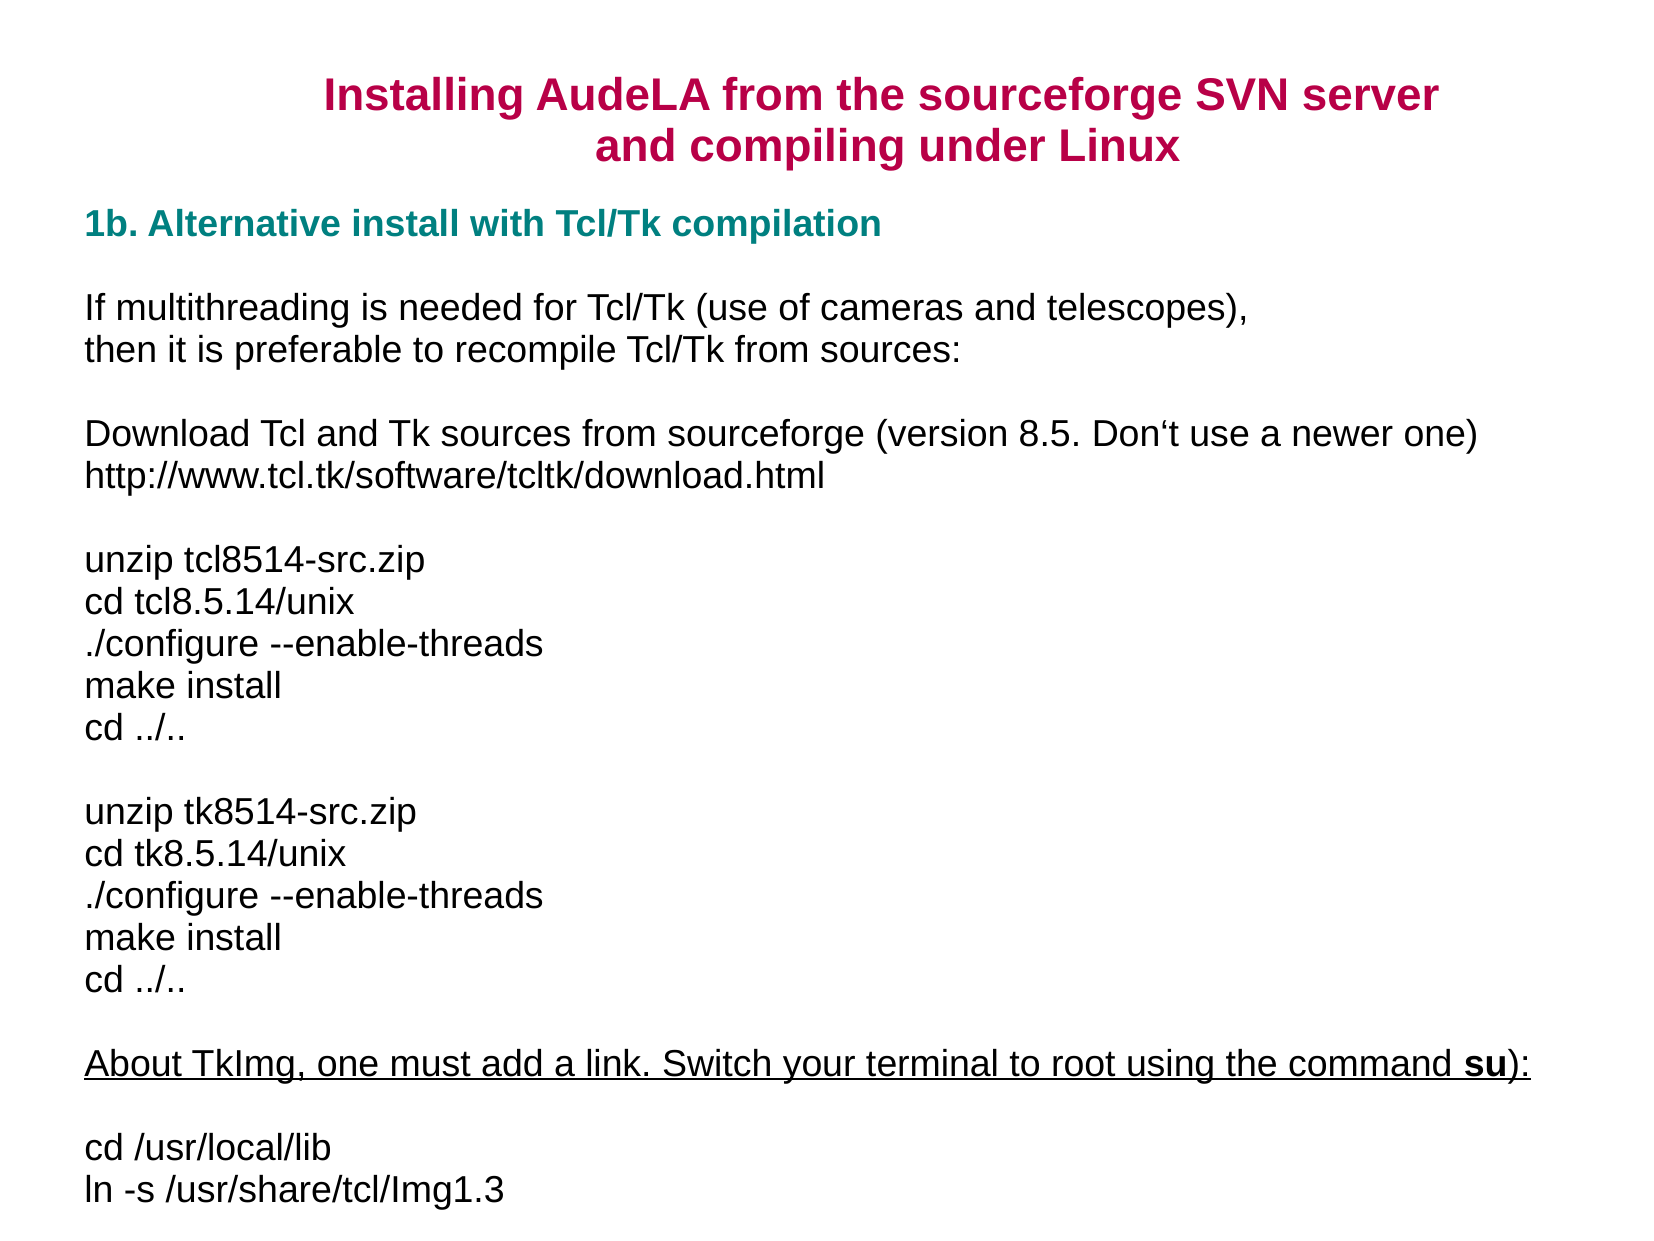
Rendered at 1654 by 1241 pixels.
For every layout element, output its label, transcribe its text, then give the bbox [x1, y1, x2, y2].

text_box 1b. Alternative install with Tcl/Tk compilation If multithreading is needed for Tcl/Tk (use of cameras and telescopes), then it is preferable to recompile Tcl/Tk from sources: Download Tcl and Tk sources from sourceforge (version 8.5. Don‘t use a newer one) http://www.tcl.tk/software/tcltk/download.html unzip tcl8514-src.zip cd tcl8.5.14/unix ./configure --enable-threads make install cd ../.. unzip tk8514-src.zip cd tk8.5.14/unix ./configure --enable-threads make install cd ../.. About TkImg, one must add a link. Switch your terminal to root using the command su): cd /usr/local/lib ln -s /usr/share/tcl/Img1.3 [69, 194, 1595, 1241]
text_box Installing AudeLA from the sourceforge SVN server and compiling under Linux [308, 61, 1468, 181]
